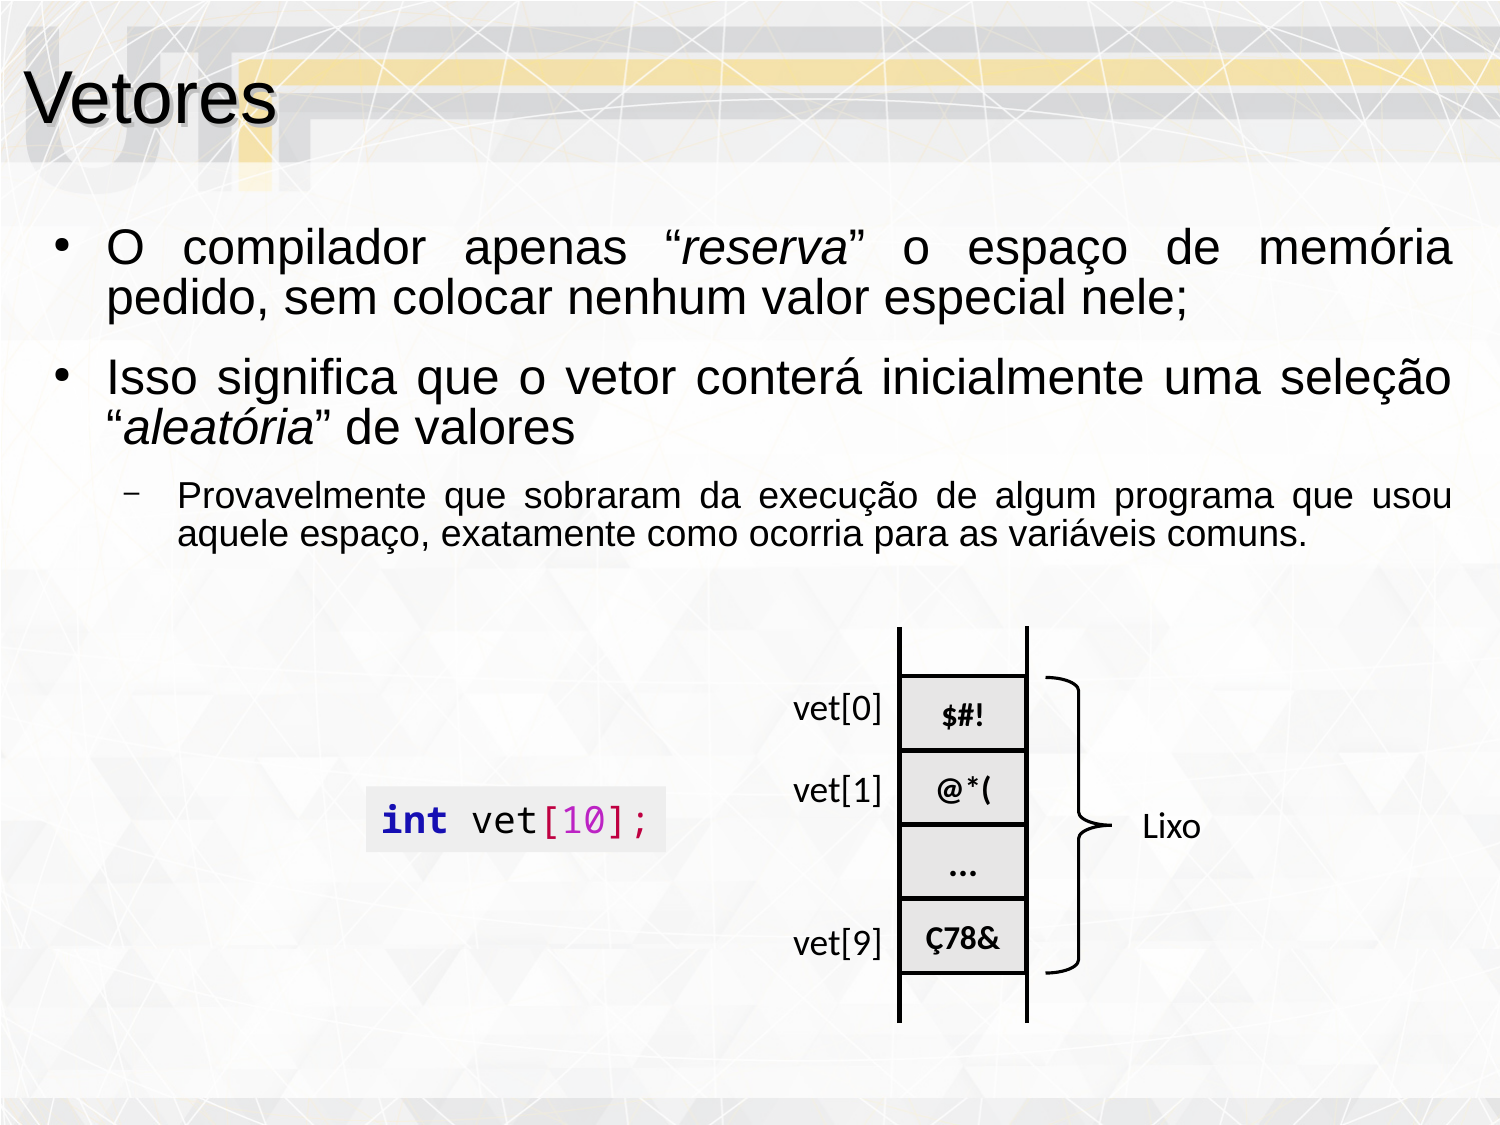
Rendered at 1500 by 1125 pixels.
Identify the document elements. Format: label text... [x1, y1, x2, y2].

text_box vet[9] [778, 910, 898, 971]
text_box Lixo [1127, 794, 1217, 854]
text_box vet[1] [778, 757, 898, 818]
text_box @*( [899, 750, 1027, 824]
text_box Ç78& [899, 898, 1027, 974]
text_box $#! [899, 676, 1027, 750]
text_box ... [899, 824, 1027, 898]
list O compilador apenas “reserva” o espaço de memória pedido, sem colocar nenhum valor especial nele; Isso significa que o vetor conterá inicialmente uma seleção “aleatória” de valores Provavelmente que sobraram da execução de algum programa que usou aquele espaço, exatamente como ocorria para as variáveis comuns. [35, 224, 1453, 1087]
text_box vet[0] [778, 676, 898, 736]
title Vetores [23, 18, 1489, 178]
text_box int vet[10]; [366, 786, 642, 839]
